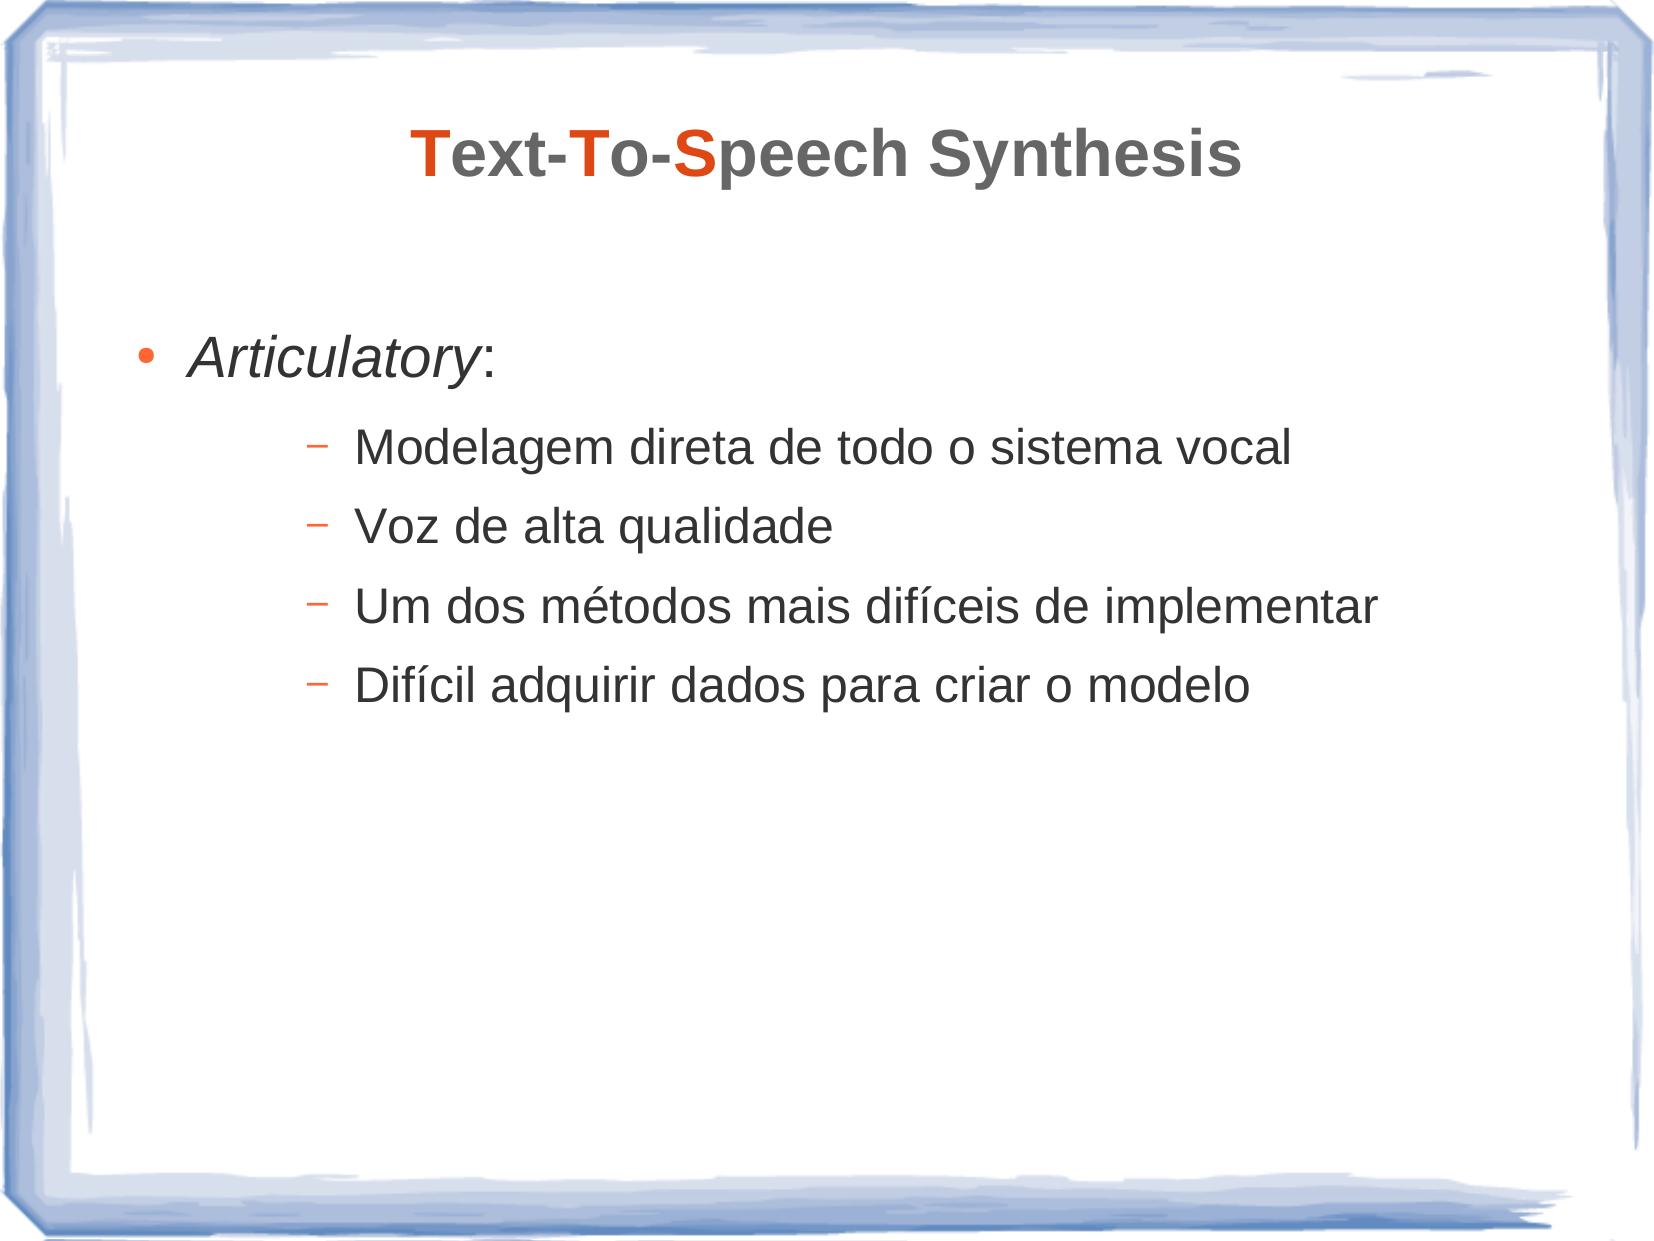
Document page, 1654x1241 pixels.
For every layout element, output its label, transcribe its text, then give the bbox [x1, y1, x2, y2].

list Articulatory: Modelagem direta de todo o sistema vocal Voz de alta qualidade Um dos métodos mais difíceis de implementar Difícil adquirir dados para criar o modelo [118, 324, 1571, 1045]
picture [0, 0, 1654, 1241]
title Text-To-Speech Synthesis [82, 49, 1571, 257]
